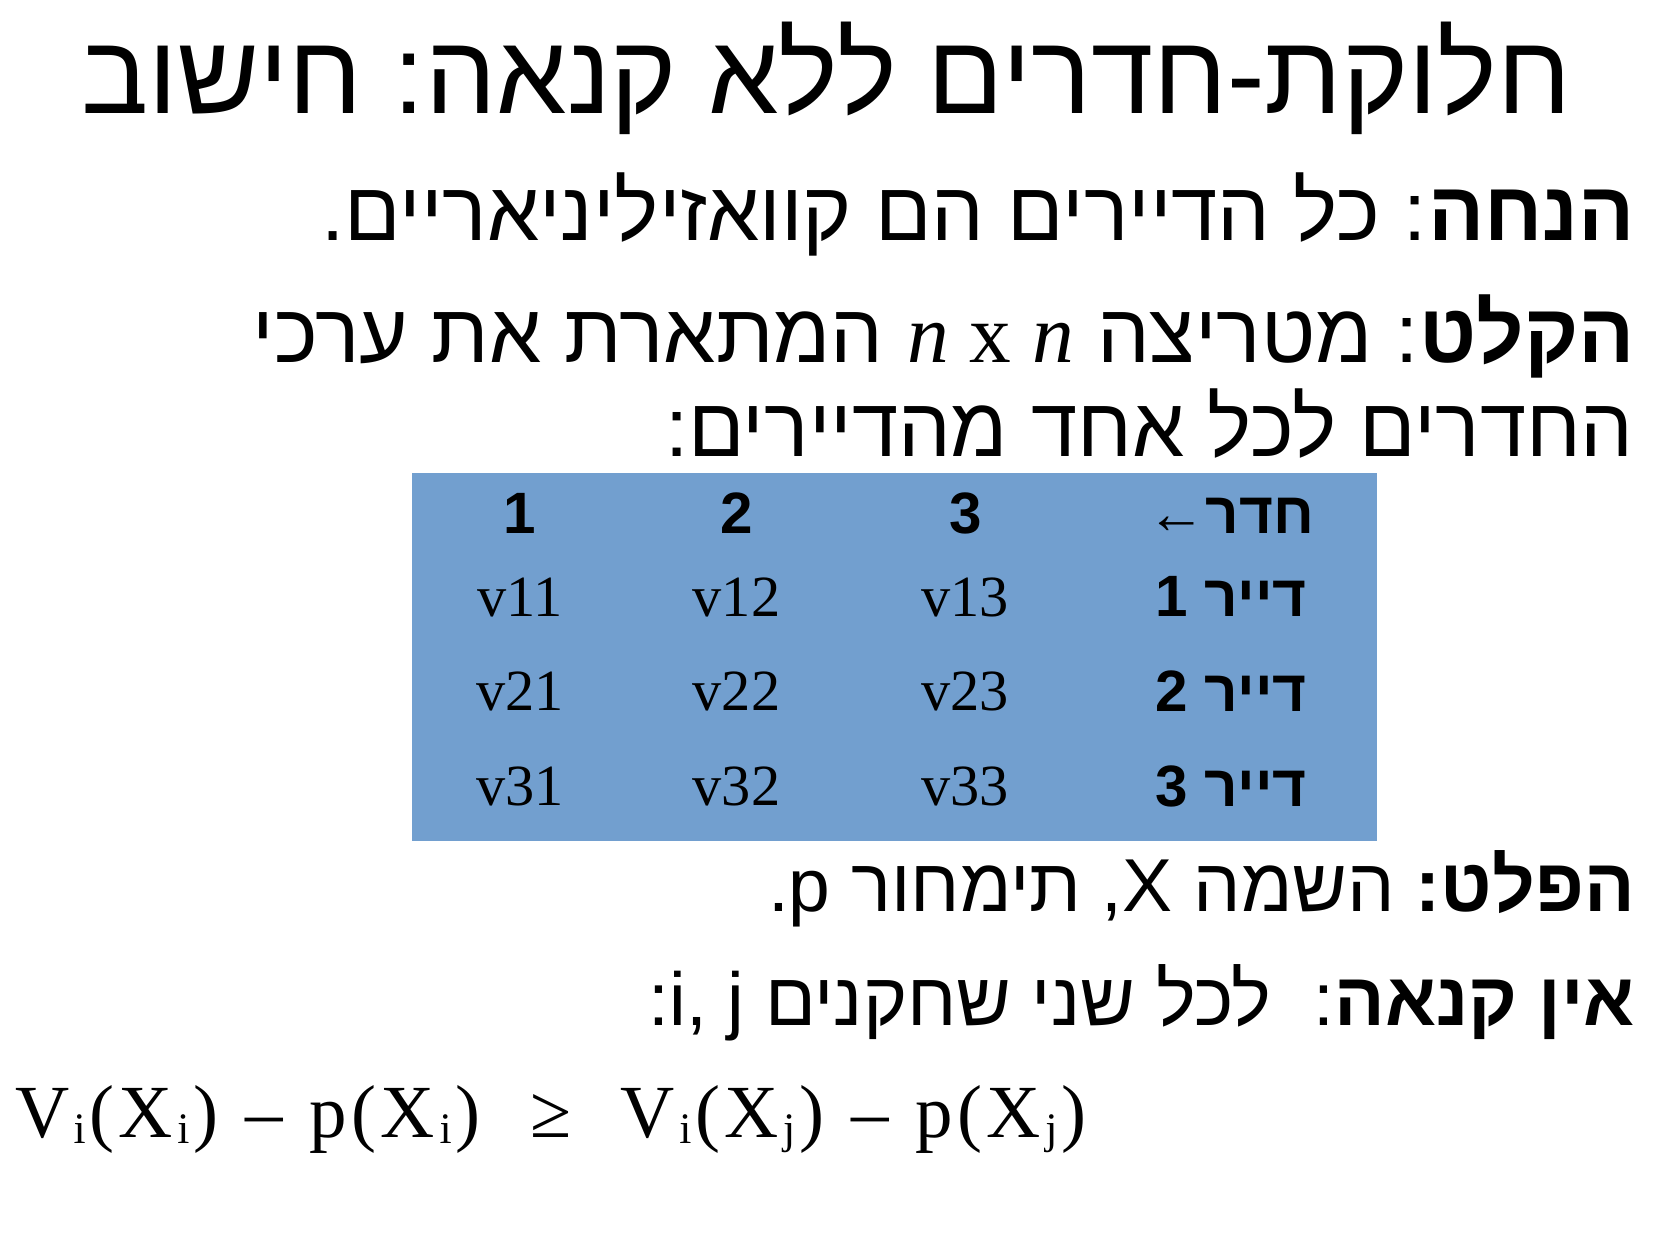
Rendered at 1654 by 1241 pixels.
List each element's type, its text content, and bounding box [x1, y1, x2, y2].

table_cell v12 [628, 557, 845, 651]
list הנחה: כל הדיירים הם קוואזיליניאריים. הקלט: מטריצה n x n המתארת את ערכי החדרים לכל אחד מהדיירים: הפלט: השמה X, תימחור p. אין קנאה: לכל שני שחקנים i, j: Vi(Xi) – p(Xi) ≥ Vi(Xj) – p(Xj) [15, 165, 1636, 1201]
table_header 2 [628, 473, 845, 557]
table_cell v33 [845, 746, 1085, 841]
table_cell v32 [628, 746, 845, 841]
table_cell v21 [412, 651, 628, 746]
table_header 1 [412, 473, 628, 557]
table_cell v22 [628, 651, 845, 746]
table_header 3 [845, 473, 1085, 557]
title חלוקת-חדרים ללא קנאה: חישוב [0, 0, 1654, 151]
table_header חדר← [1085, 473, 1377, 557]
table_cell דייר 3 [1085, 746, 1377, 841]
table_cell v13 [845, 557, 1085, 651]
table_cell v11 [412, 557, 628, 651]
table_cell v31 [412, 746, 628, 841]
table_cell דייר 2 [1085, 651, 1377, 746]
table_cell דייר 1 [1085, 557, 1377, 651]
table_cell v23 [845, 651, 1085, 746]
